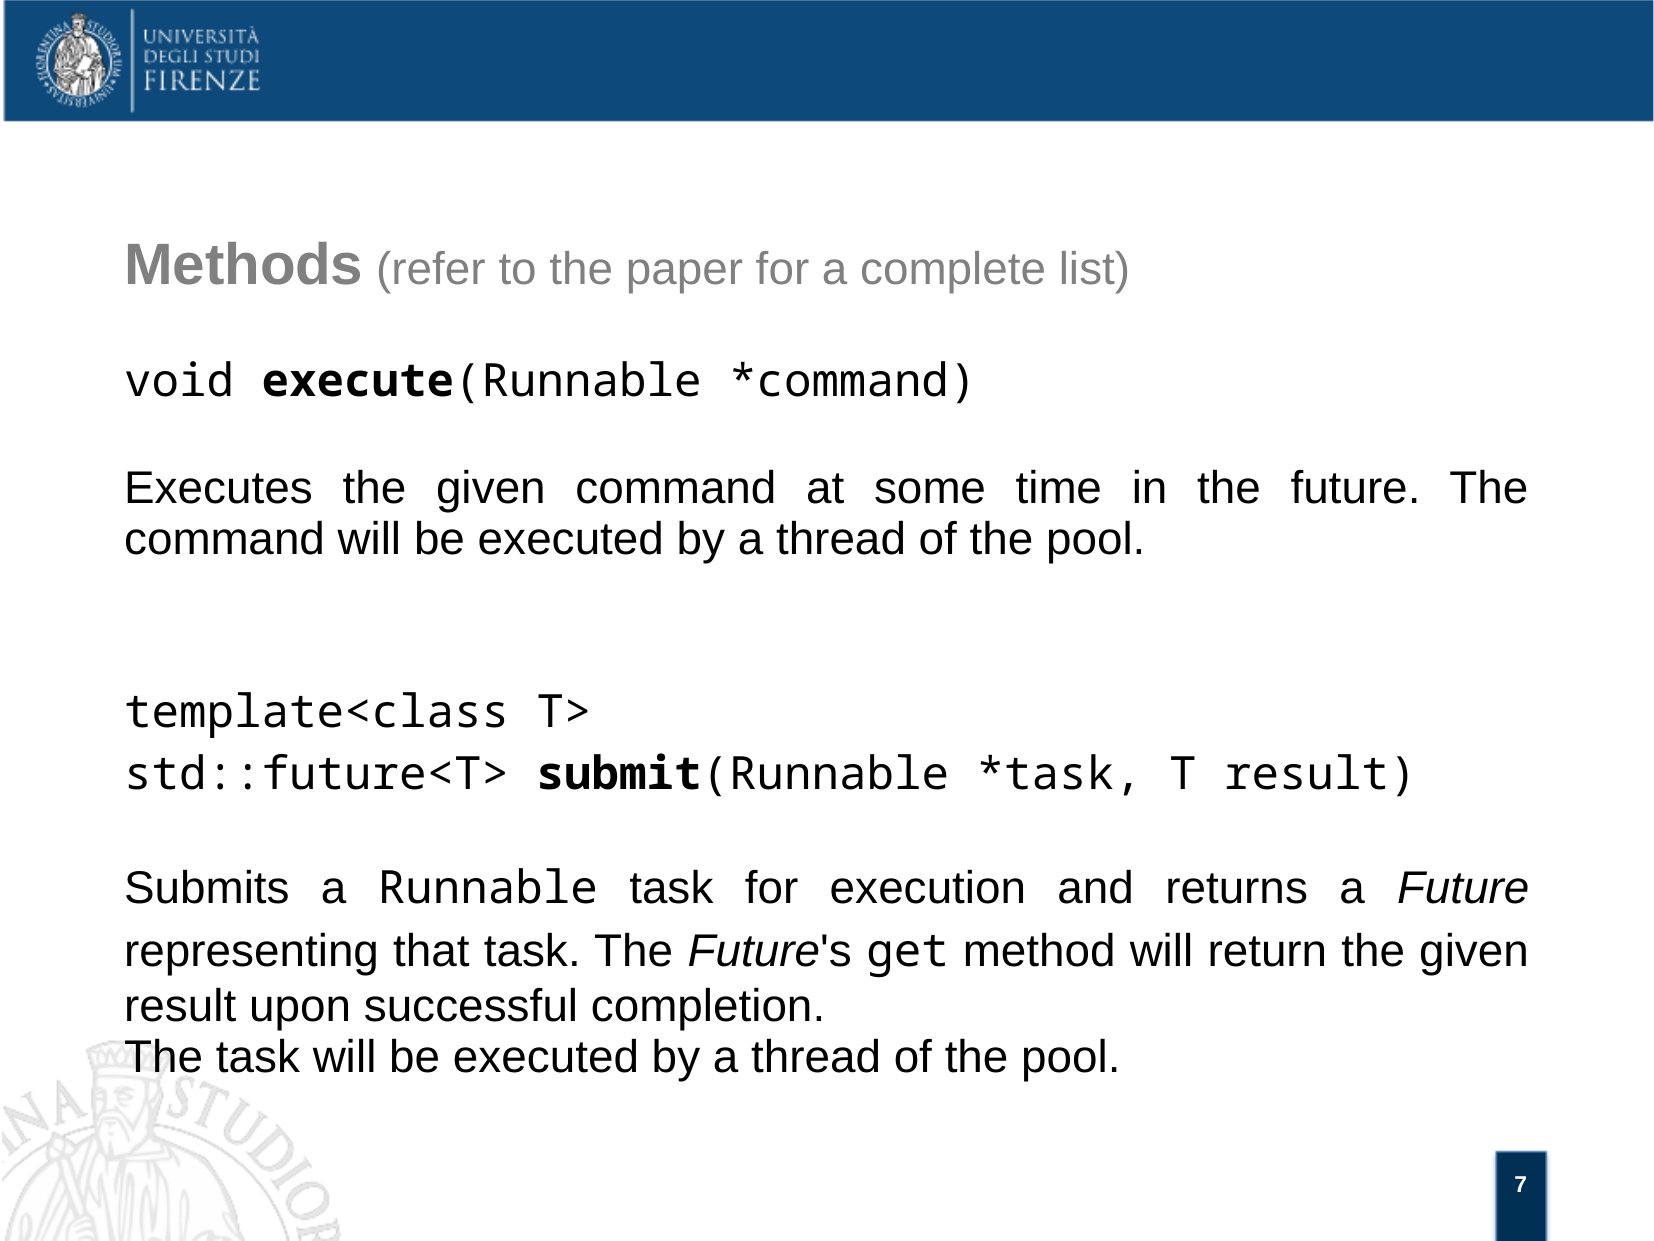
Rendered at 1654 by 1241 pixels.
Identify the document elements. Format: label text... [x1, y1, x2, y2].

text_box Methods (refer to the paper for a complete list) void execute(Runnable *command) Executes the given command at some time in the future. The command will be executed by a thread of the pool. template<class T> std::future<T> submit(Runnable *task, T result) Submits a Runnable task for execution and returns a Future representing that task. The Future's get method will return the given result upon successful completion. The task will be executed by a thread of the pool. [124, 231, 1530, 993]
picture [2, 0, 1654, 1241]
text_box 7 [1505, 1160, 1536, 1208]
